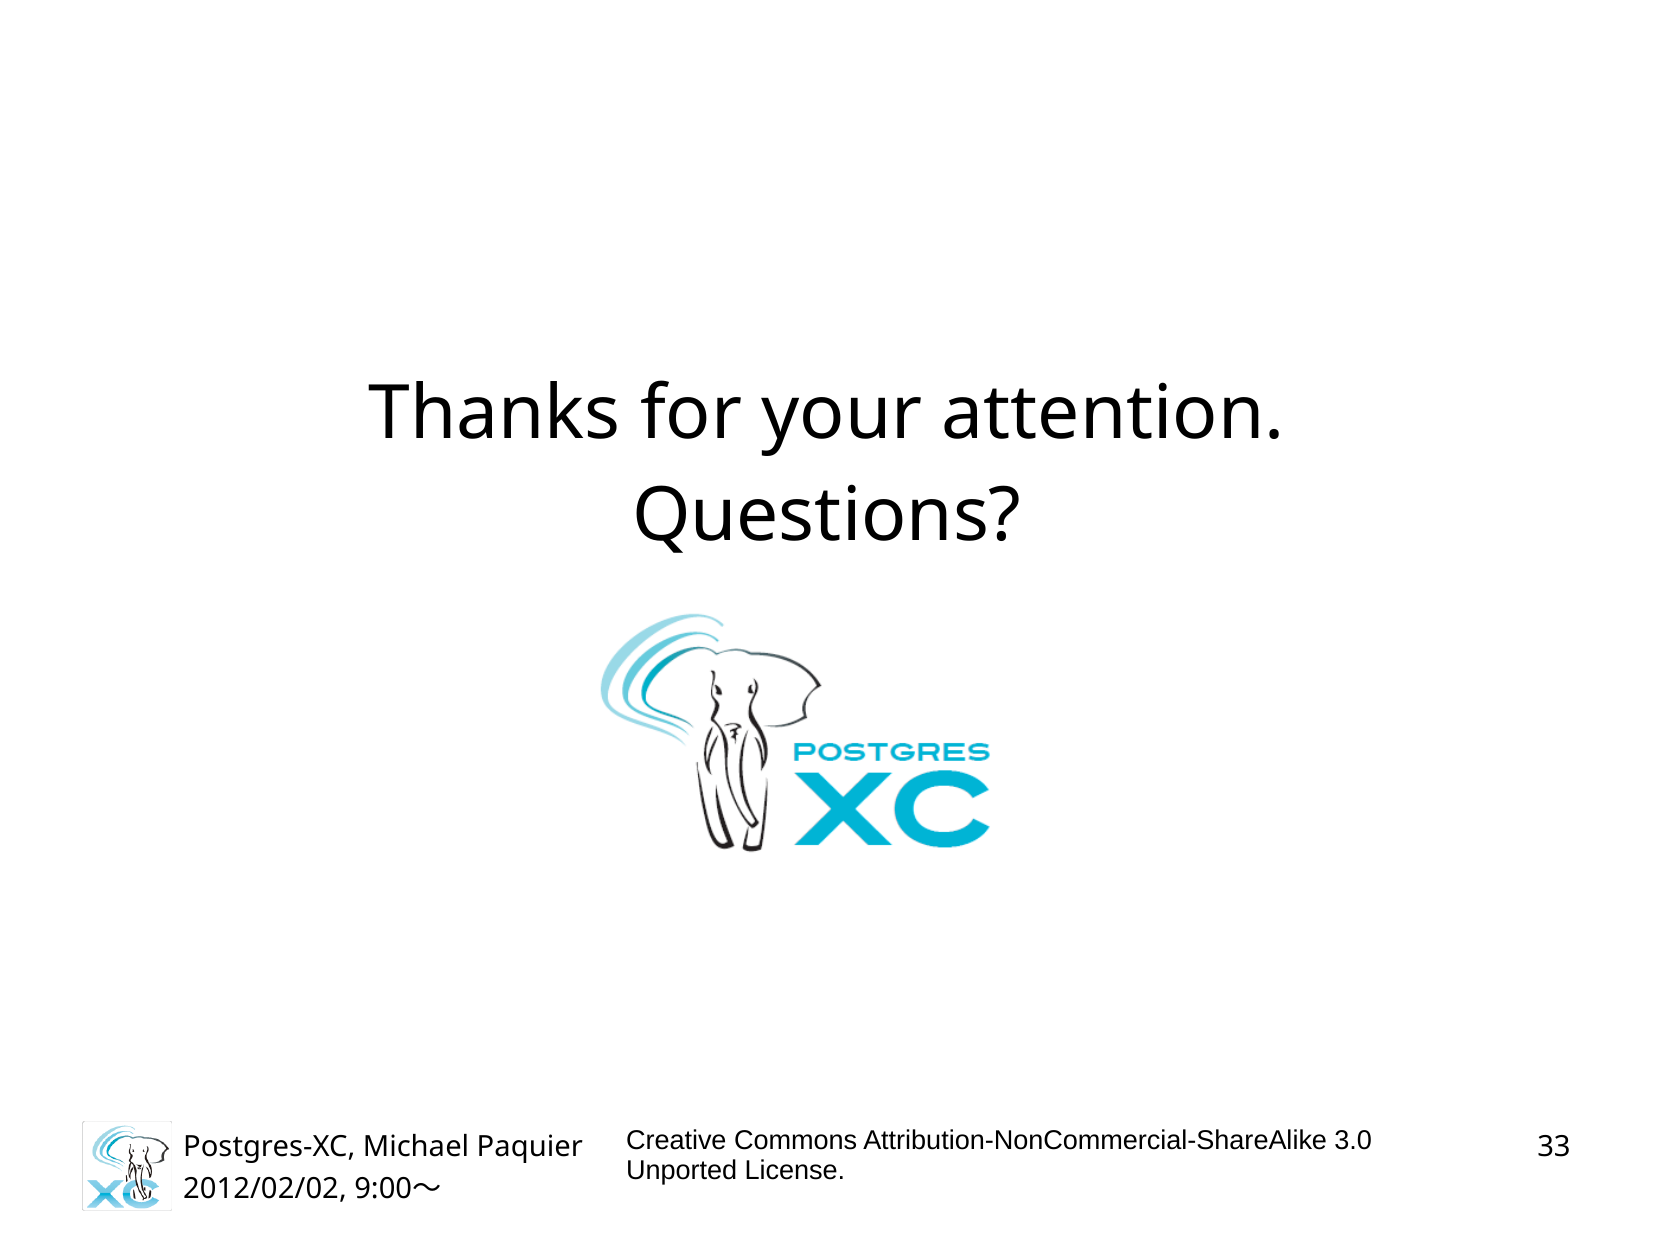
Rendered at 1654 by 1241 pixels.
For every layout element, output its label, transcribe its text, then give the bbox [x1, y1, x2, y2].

subtitle Thanks for your attention. Questions? [82, 49, 1571, 1109]
picture [576, 589, 1017, 870]
picture [82, 1121, 172, 1211]
